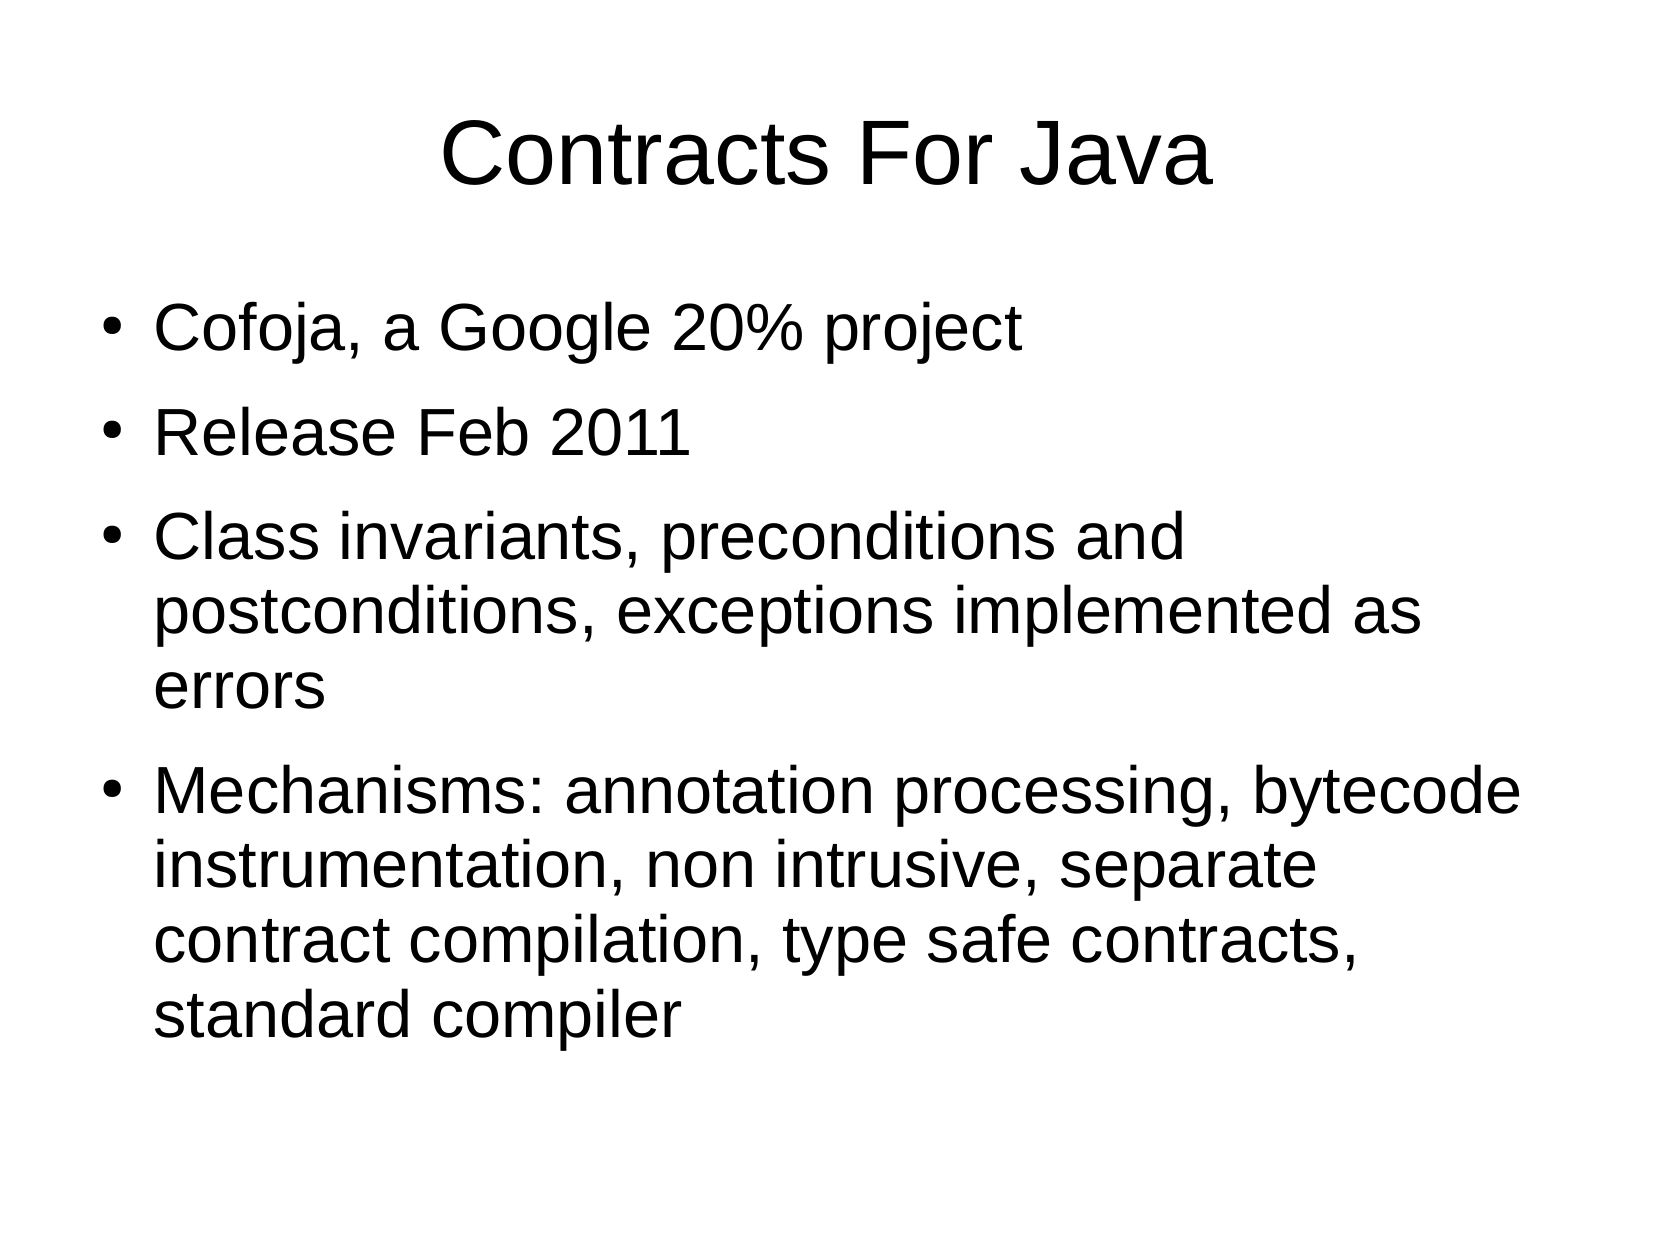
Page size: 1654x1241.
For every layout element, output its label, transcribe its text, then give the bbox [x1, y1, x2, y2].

title Contracts For Java [82, 56, 1571, 250]
list Cofoja, a Google 20% project Release Feb 2011 Class invariants, preconditions and postconditions, exceptions implemented as errors Mechanisms: annotation processing, bytecode instrumentation, non intrusive, separate contract compilation, type safe contracts, standard compiler [82, 290, 1571, 1094]
